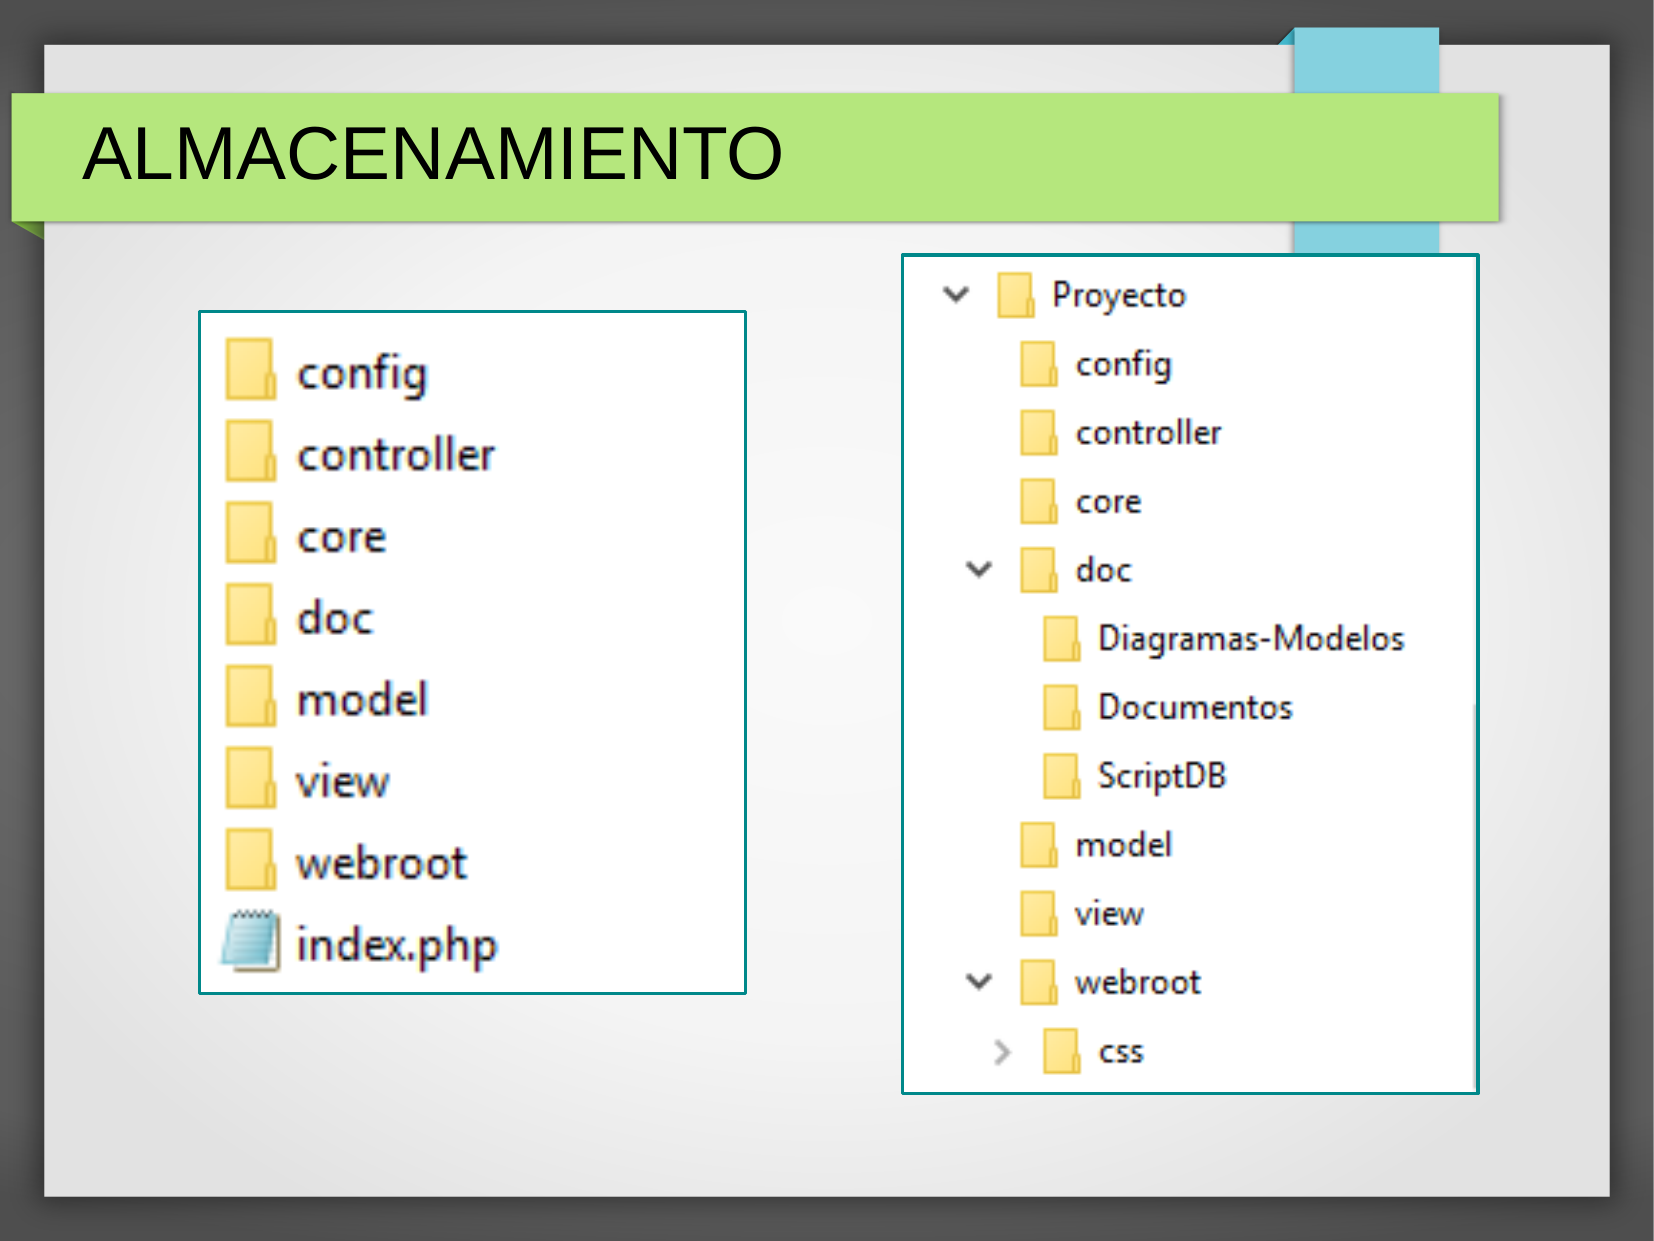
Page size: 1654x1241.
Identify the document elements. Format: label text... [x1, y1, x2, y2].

title ALMACENAMIENTO [82, 94, 1264, 213]
picture [0, 0, 1654, 1241]
